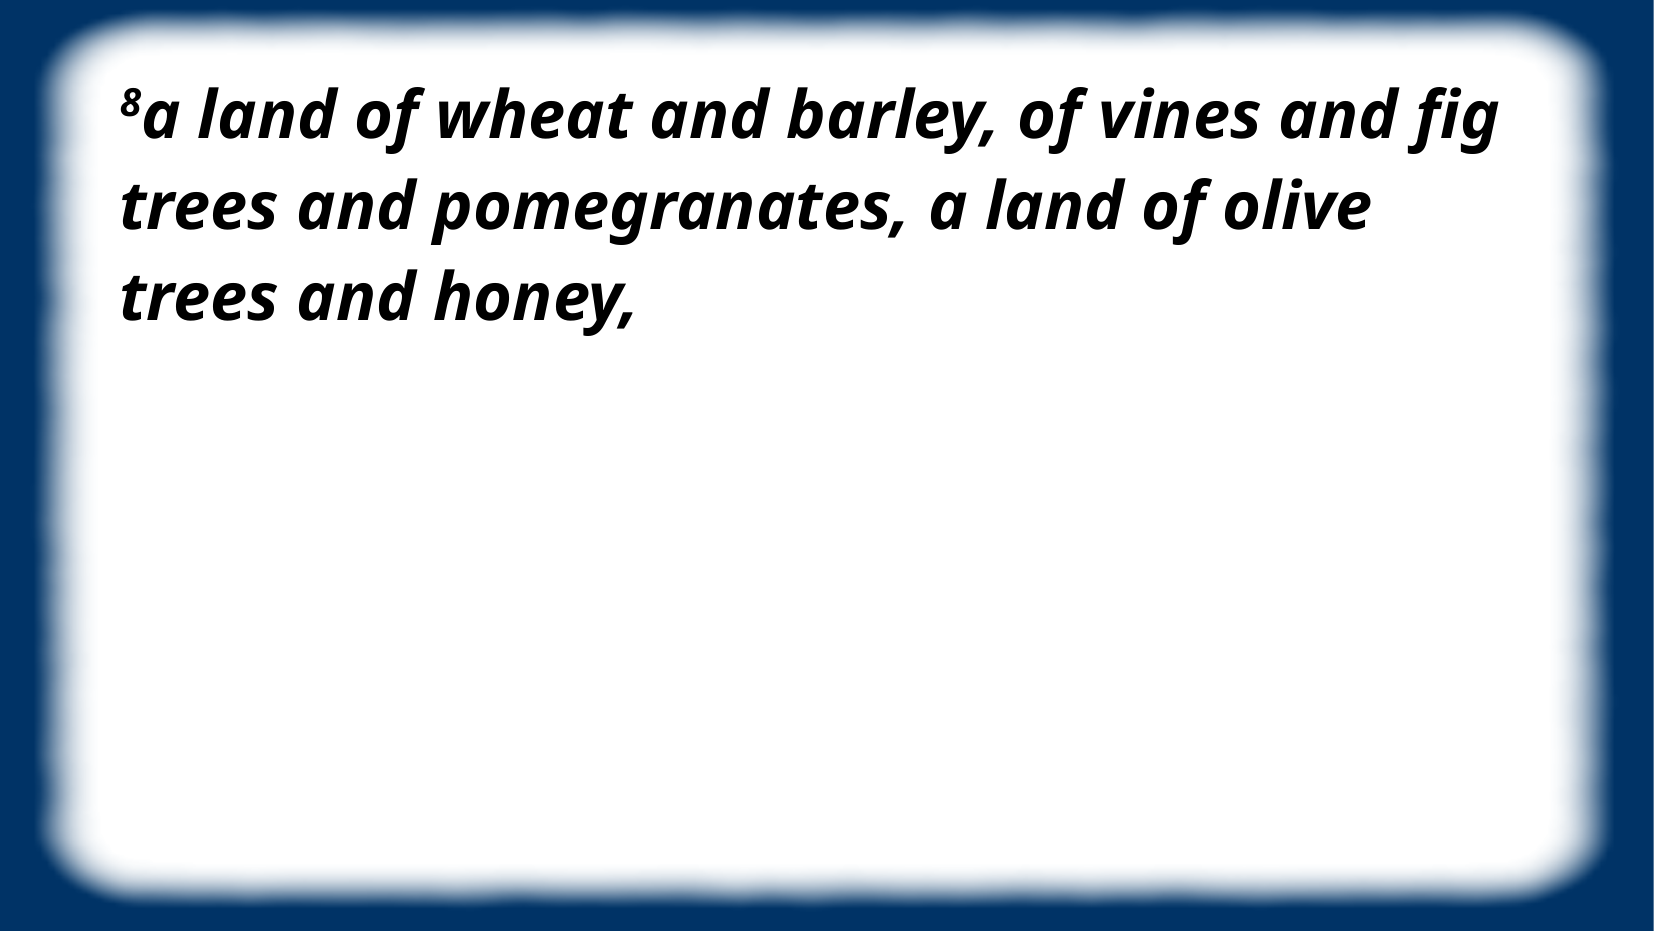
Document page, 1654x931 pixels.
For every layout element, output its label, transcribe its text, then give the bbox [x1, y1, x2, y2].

picture [0, 0, 1654, 931]
text_box 8a land of wheat and barley, of vines and fig trees and pomegranates, a land of olive trees and honey, [105, 60, 1546, 342]
